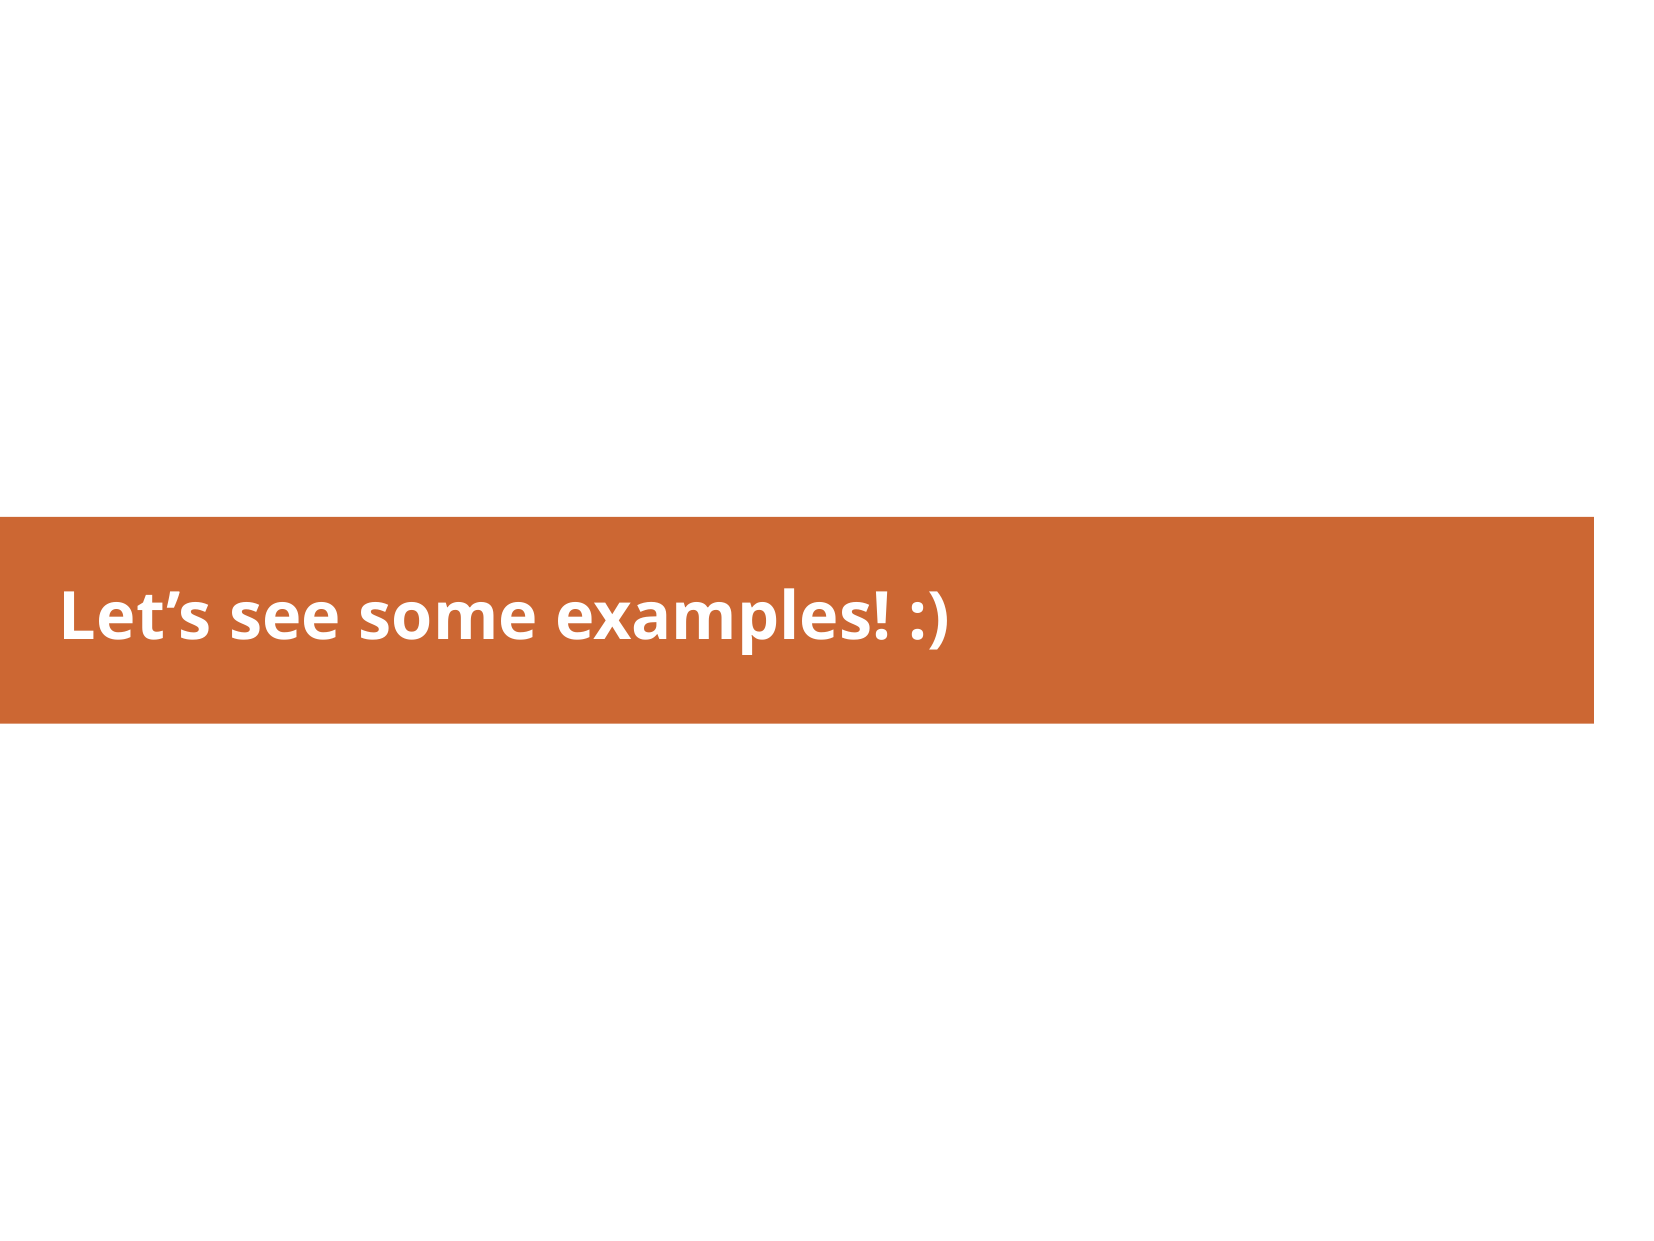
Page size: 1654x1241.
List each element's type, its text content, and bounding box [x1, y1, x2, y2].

title Let’s see some examples! :) [58, 579, 1594, 659]
